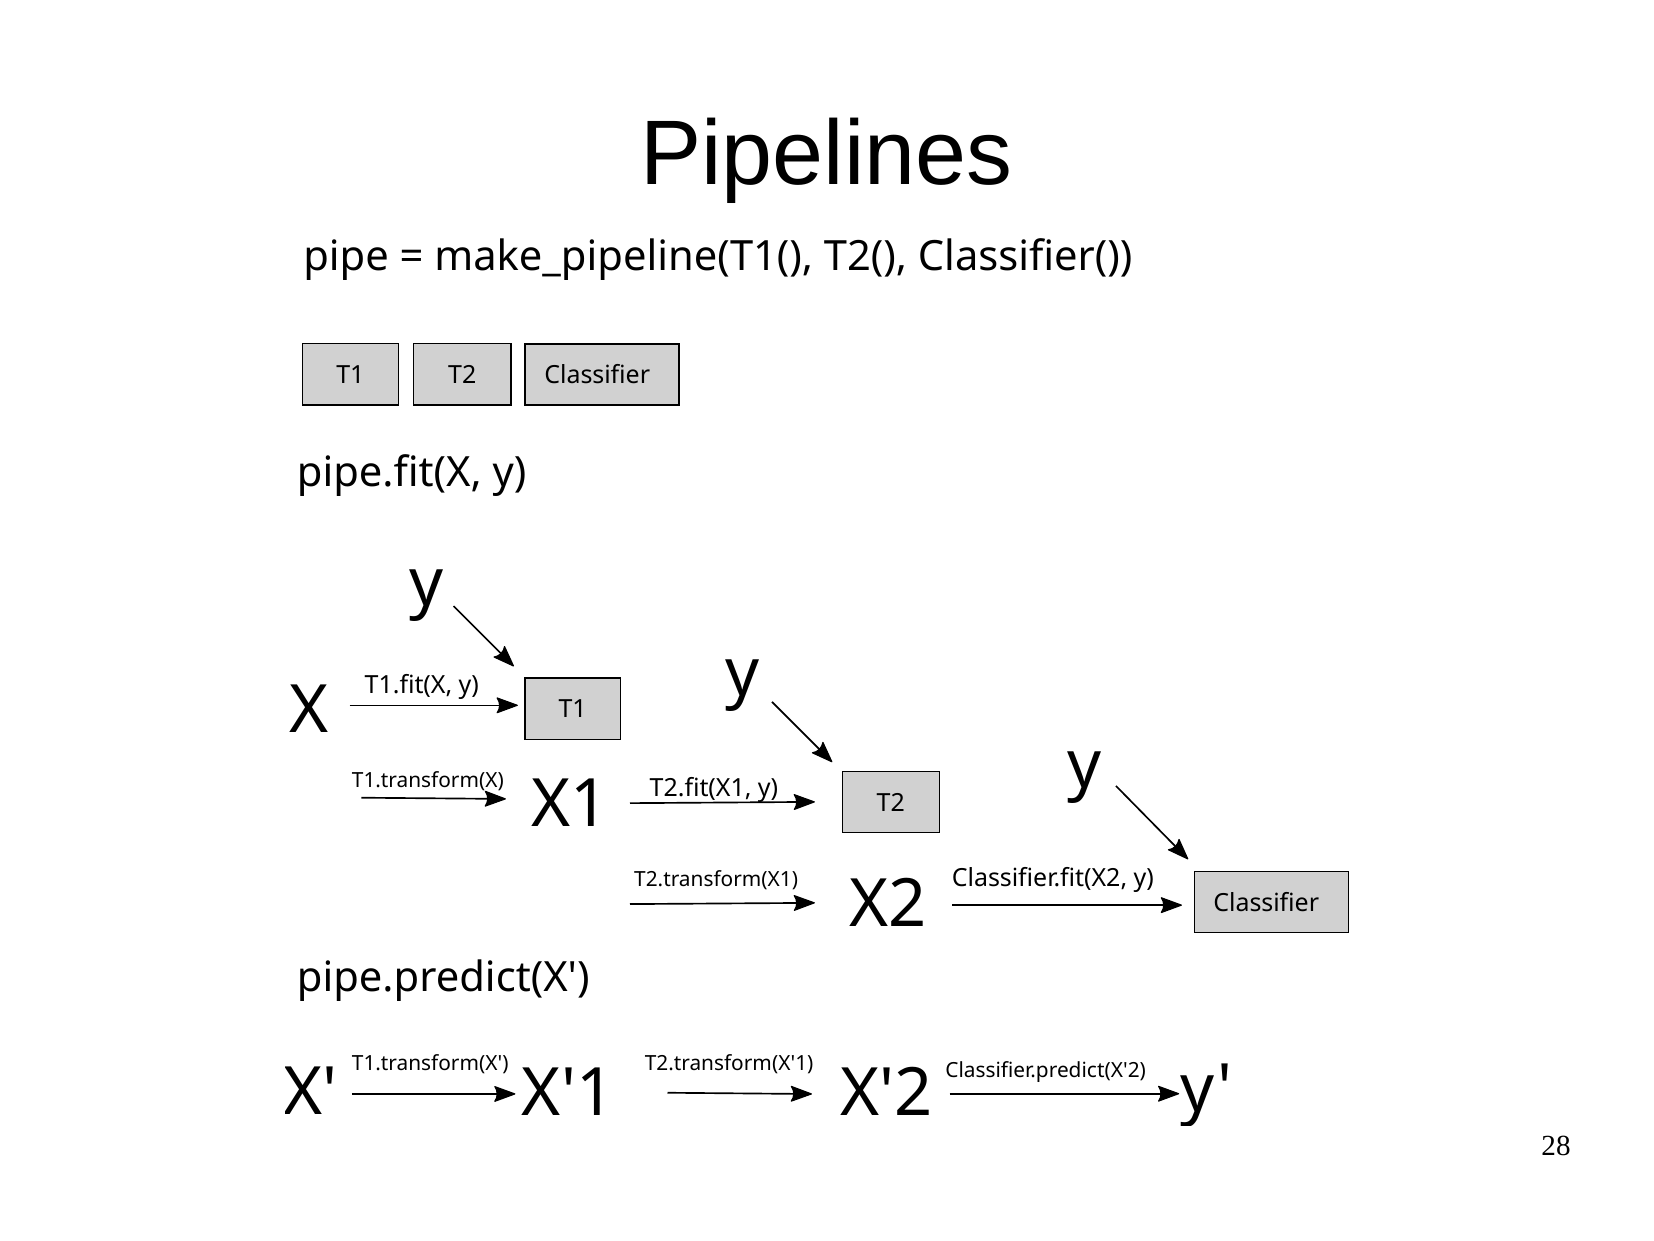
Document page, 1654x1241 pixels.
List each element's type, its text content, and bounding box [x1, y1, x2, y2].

title Pipelines [82, 49, 1571, 257]
picture [285, 238, 1349, 1126]
